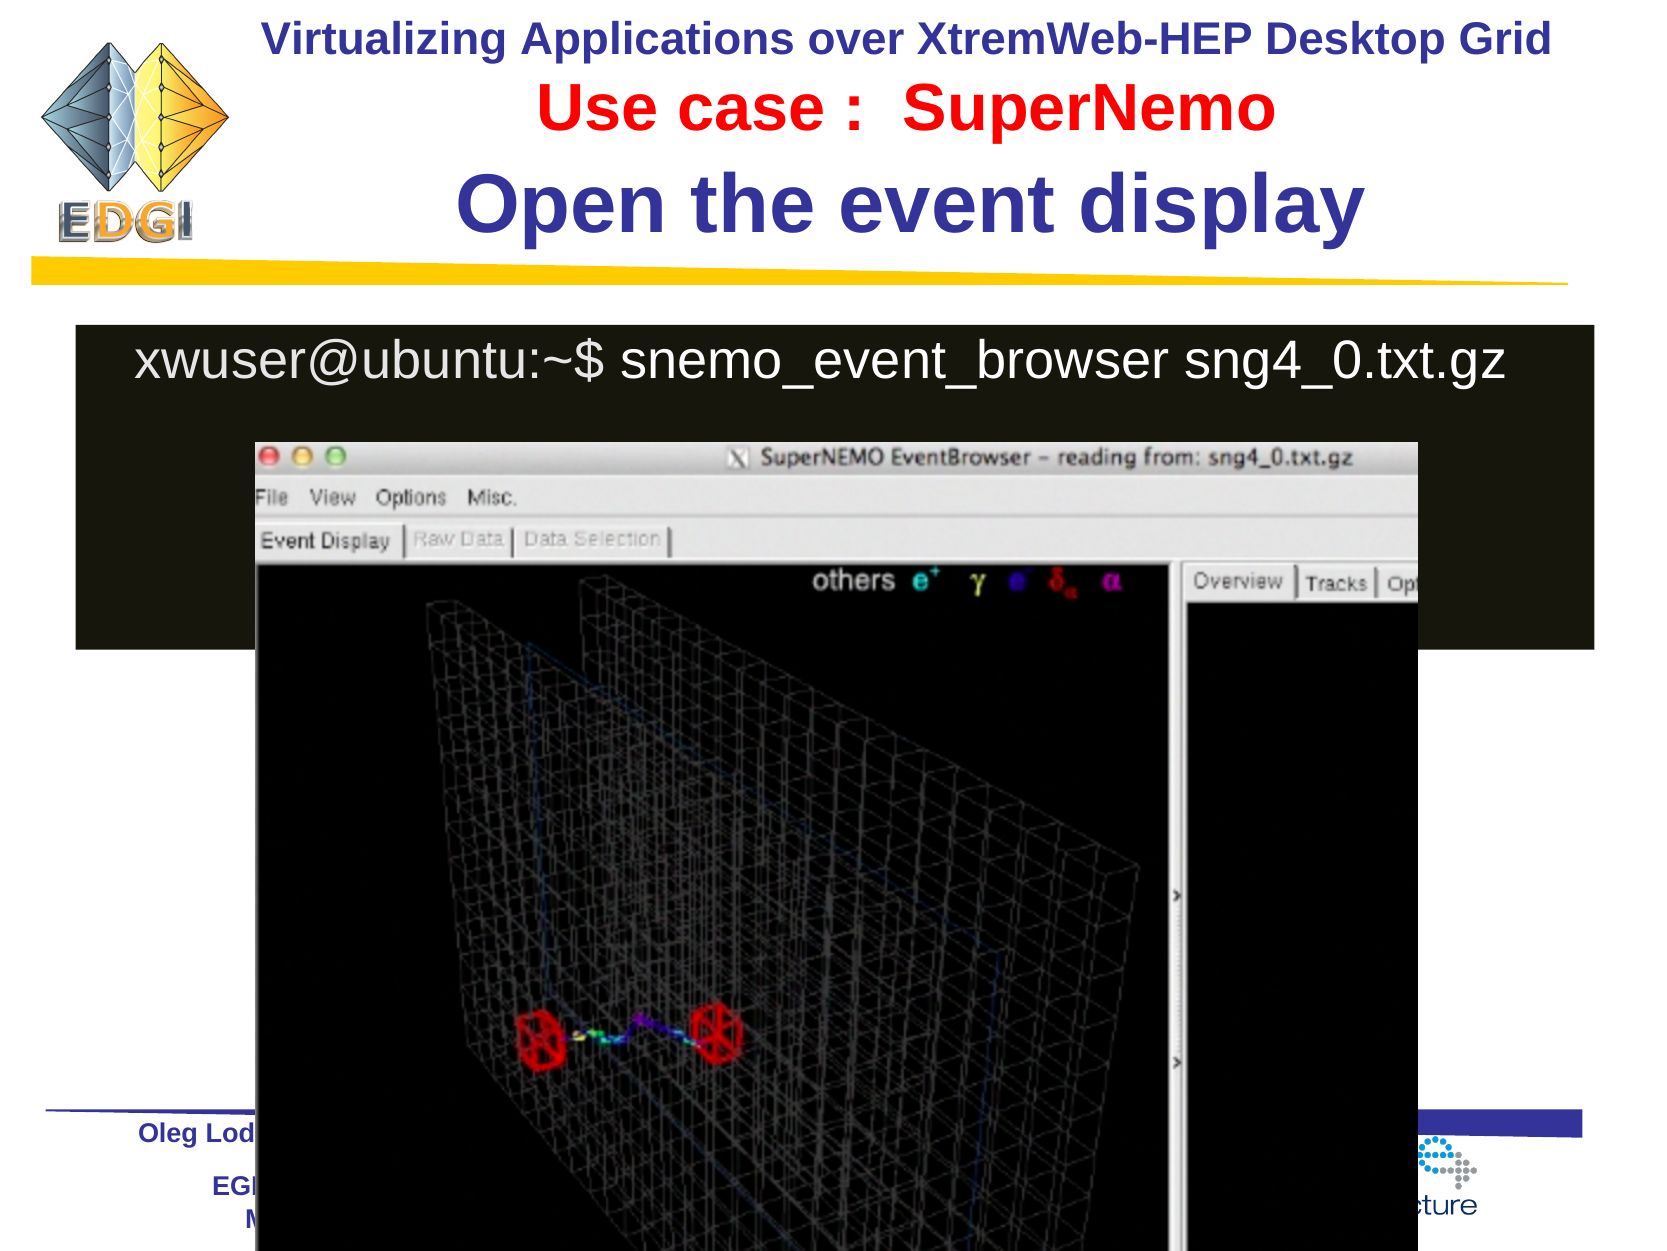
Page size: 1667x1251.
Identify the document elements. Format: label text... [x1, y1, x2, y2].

text_box xwuser@ubuntu:~$ snemo_event_browser sng4_0.txt.gz [75, 324, 1595, 650]
picture [255, 442, 1477, 1251]
text_box Virtualizing Applications over XtremWeb-HEP Desktop Grid Use case : SuperNemo Open the event display [227, 16, 1595, 242]
picture [31, 37, 238, 249]
